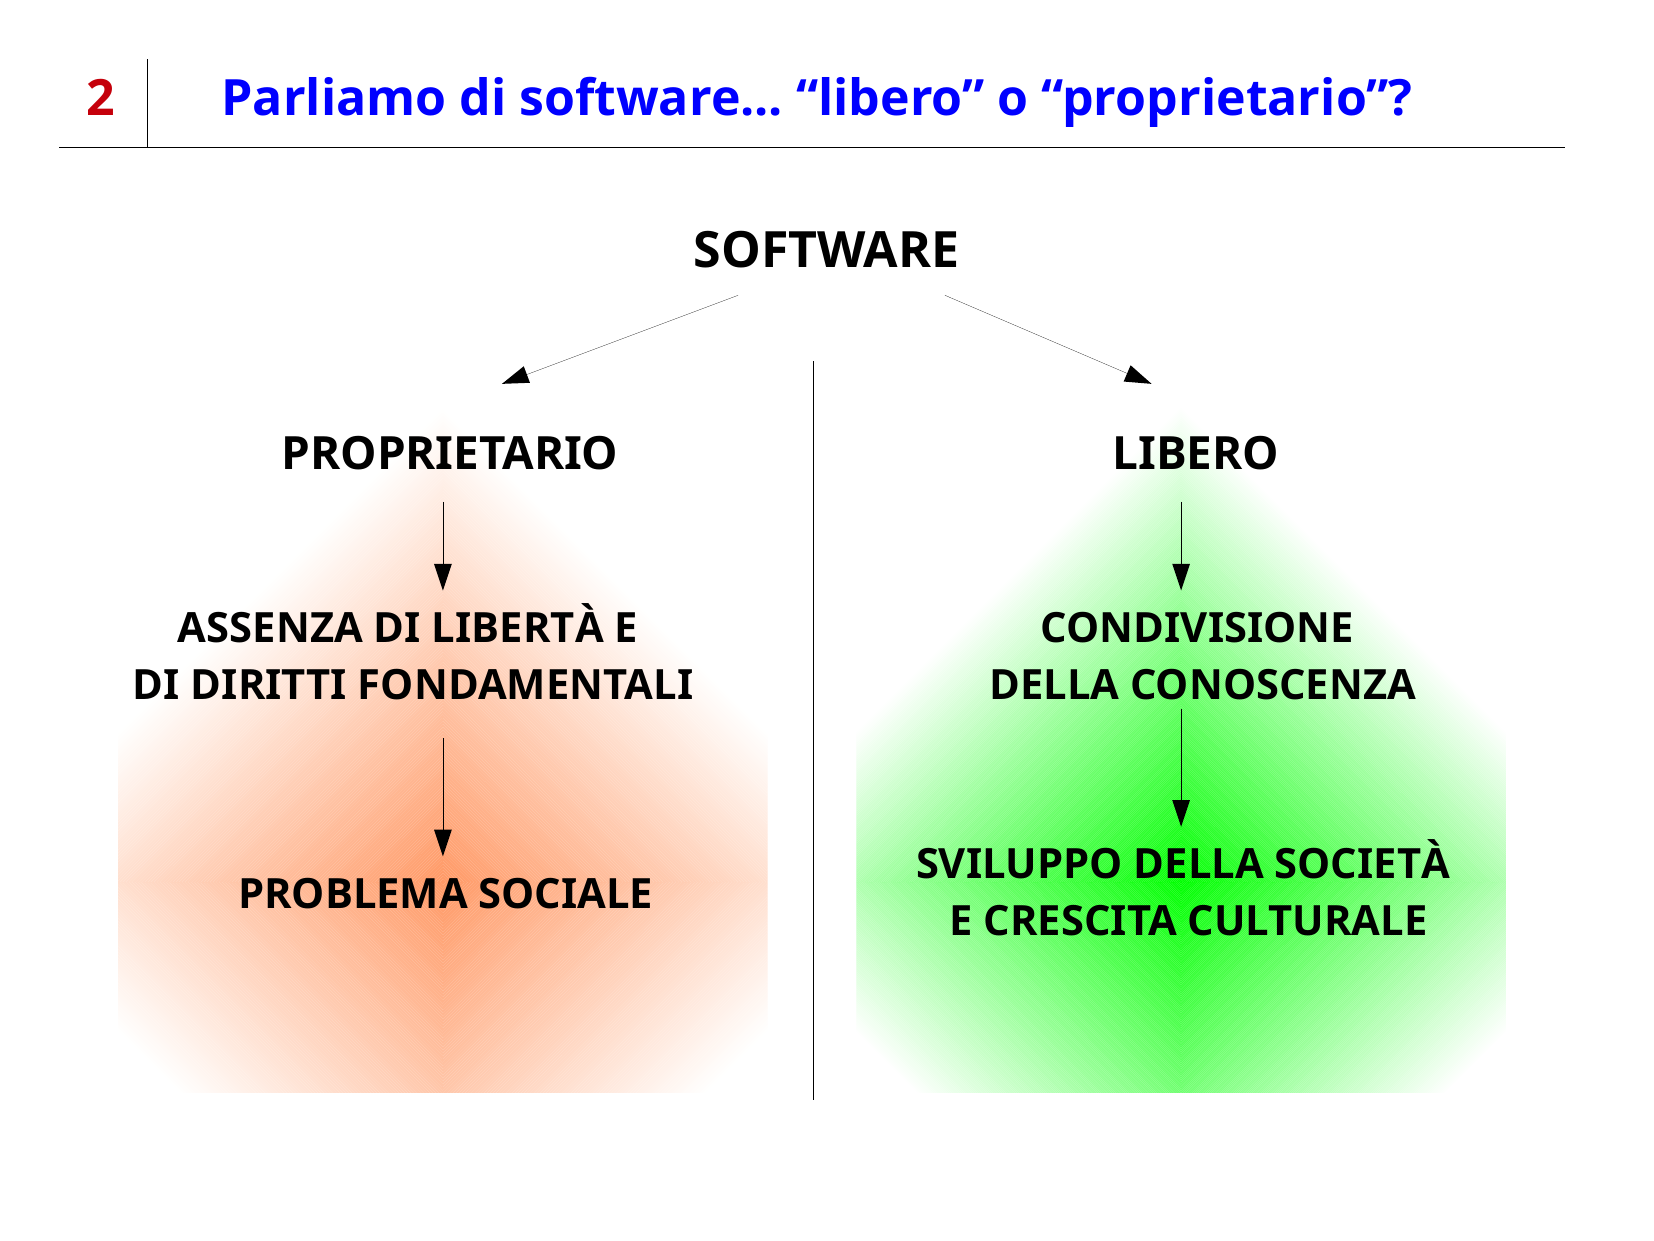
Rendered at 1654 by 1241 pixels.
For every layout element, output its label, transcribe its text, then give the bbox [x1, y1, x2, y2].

text_box ASSENZA DI LIBERTÀ E DI DIRITTI FONDAMENTALI [118, 590, 776, 722]
text_box [856, 383, 1506, 1093]
text_box 2 Parliamo di software... “libero” o “proprietario”? [59, 54, 1565, 128]
text_box [118, 383, 768, 590]
text_box LIBERO [1092, 413, 1300, 492]
text_box [118, 722, 768, 1093]
text_box SOFTWARE [679, 206, 1001, 292]
text_box PROPRIETARIO [266, 413, 650, 492]
text_box SVILUPPO DELLA SOCIETÀ E CRESCITA CULTURALE [901, 826, 1526, 959]
text_box PROBLEMA SOCIALE [223, 856, 687, 930]
text_box CONDIVISIONE DELLA CONOSCENZA [974, 590, 1456, 722]
